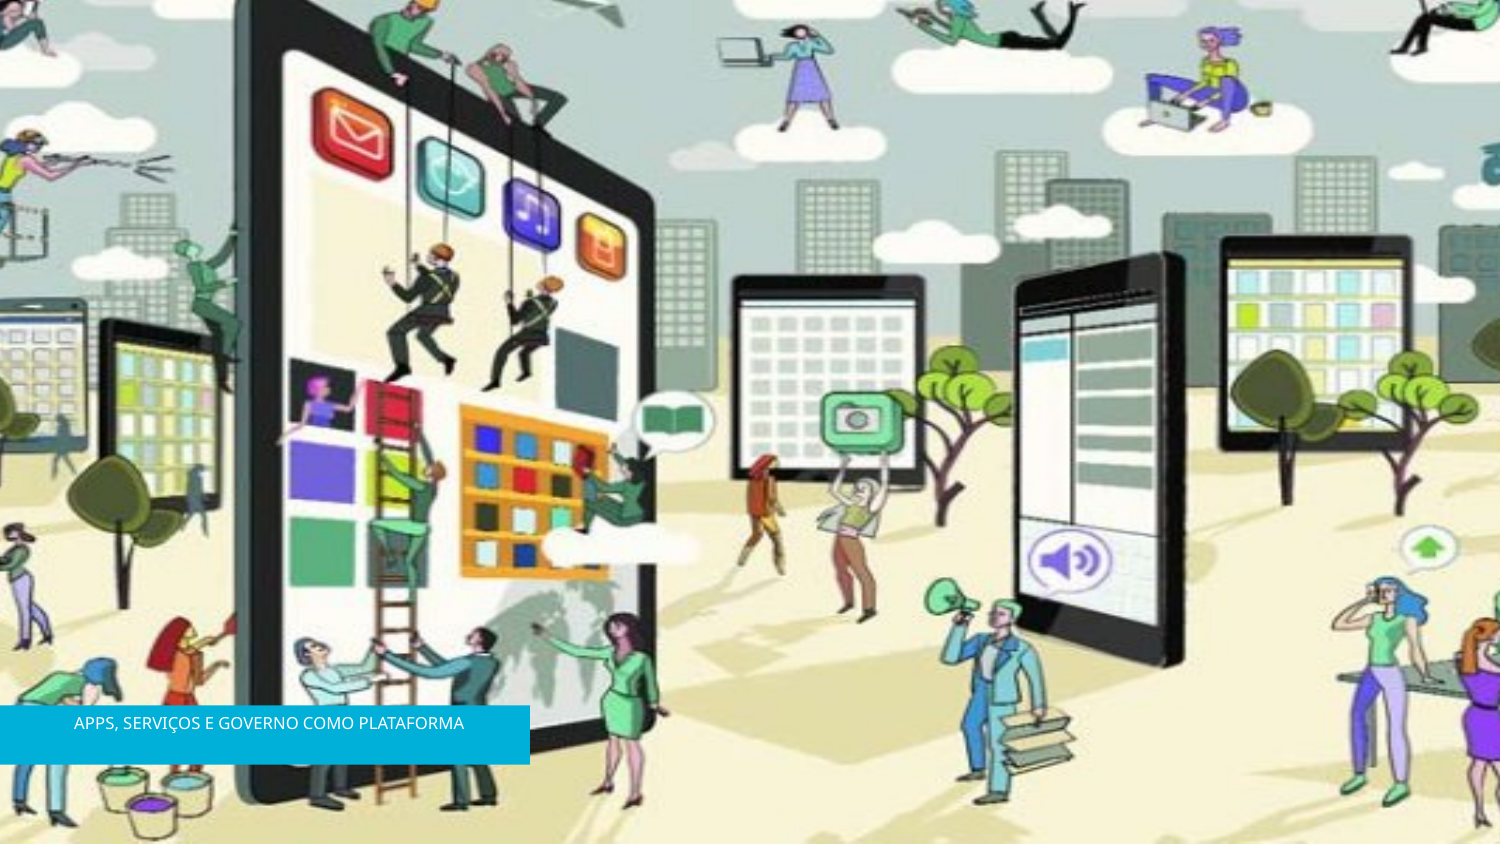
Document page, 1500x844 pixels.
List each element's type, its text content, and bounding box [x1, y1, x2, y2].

list APPS, SERVIÇOS E GOVERNO COMO PLATAFORMA [0, 705, 530, 765]
picture [0, 0, 1500, 844]
